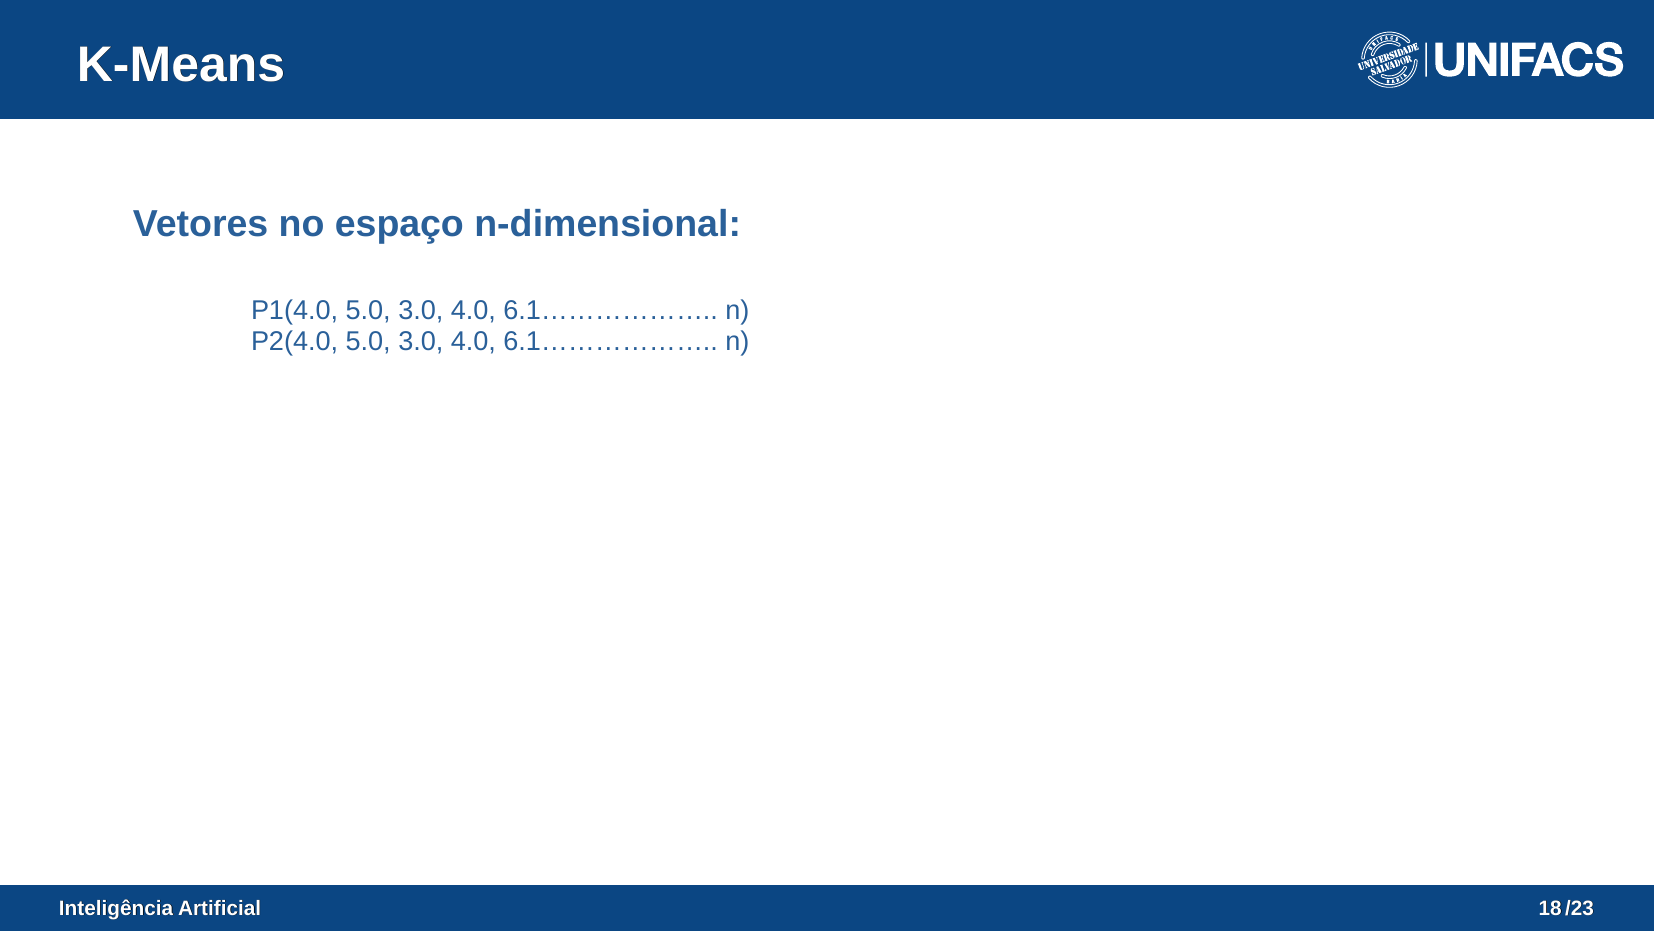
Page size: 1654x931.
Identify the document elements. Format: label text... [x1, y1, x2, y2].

text_box K-Means [76, 7, 1241, 120]
text_box Vetores no espaço n-dimensional: P1(4.0, 5.0, 3.0, 4.0, 6.1……………….. n) P2(4.0, 5.0, 3.0, 4.0, 6.1……………….. n) [118, 194, 1536, 841]
